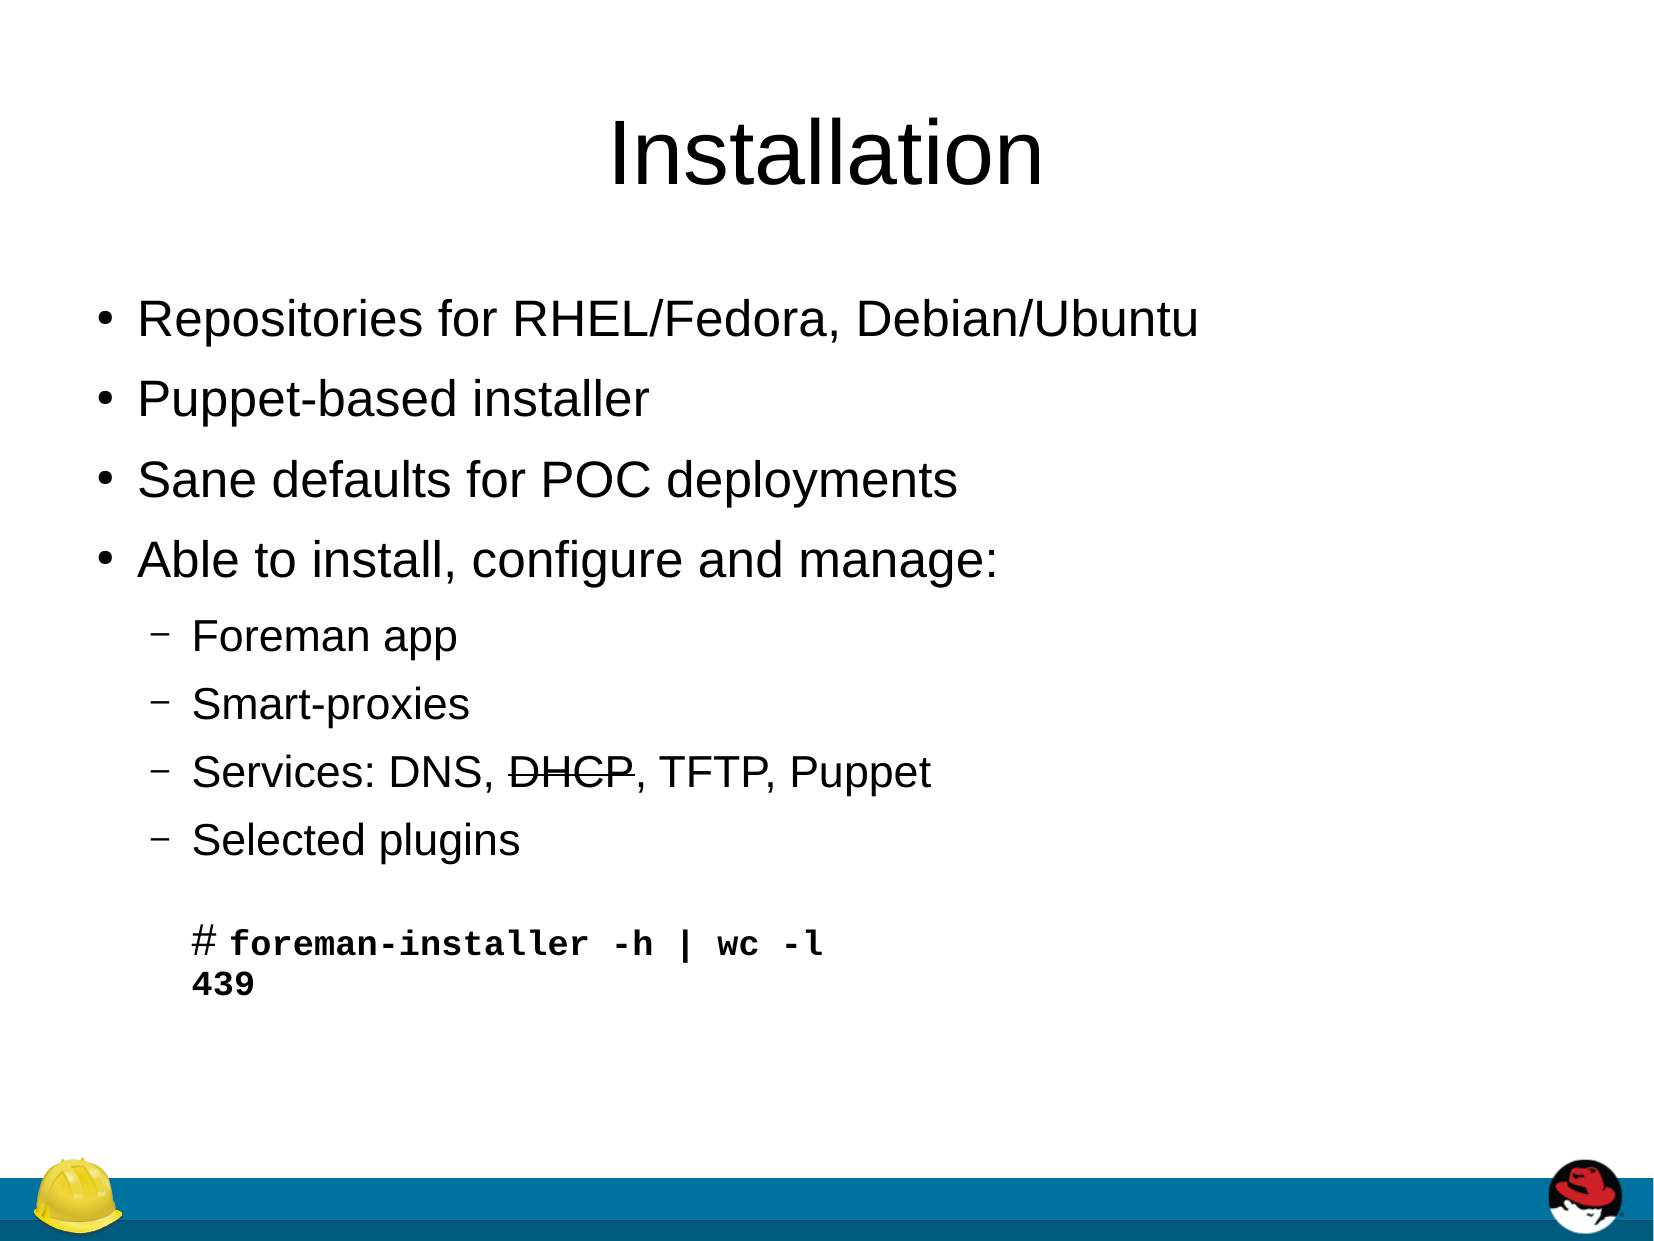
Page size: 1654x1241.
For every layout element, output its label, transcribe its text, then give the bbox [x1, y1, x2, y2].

picture [1547, 1157, 1630, 1233]
title Installation [82, 49, 1571, 257]
picture [23, 1145, 130, 1235]
text_box [82, 290, 1571, 1010]
